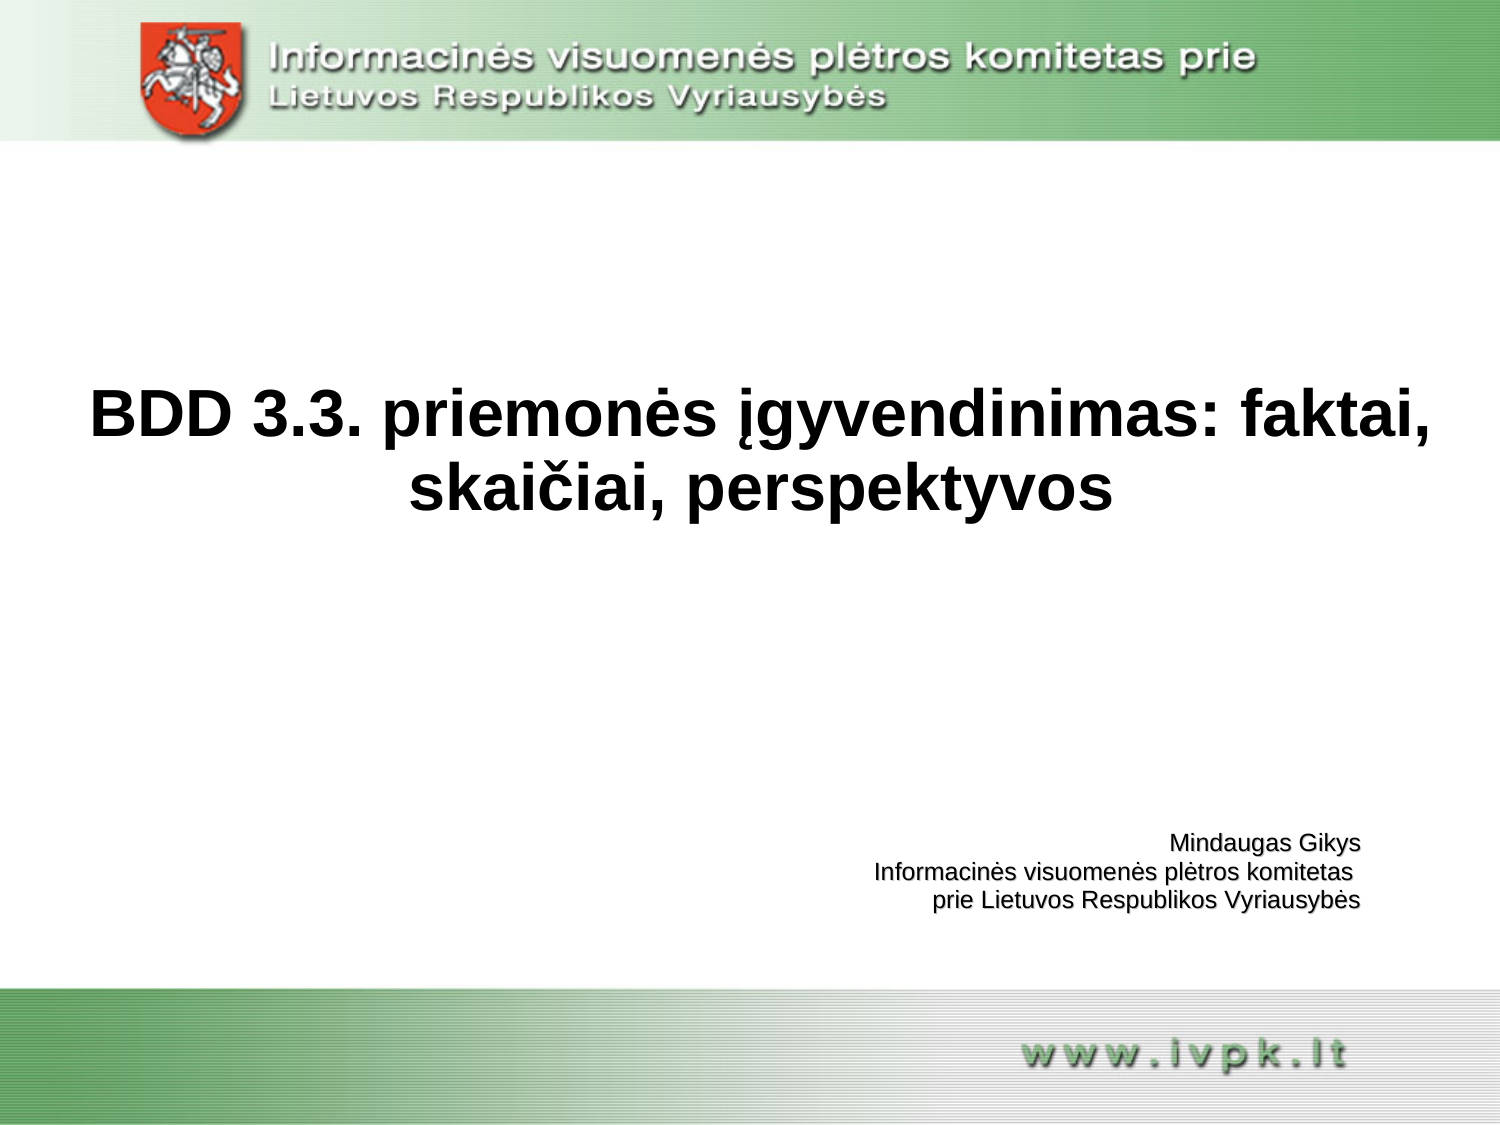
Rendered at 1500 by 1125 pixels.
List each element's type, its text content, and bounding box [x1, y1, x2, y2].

subtitle Mindaugas Gikys Informacinės visuomenės plėtros komitetas prie Lietuvos Respublikos Vyriausybės [277, 763, 1377, 985]
title BDD 3.3. priemonės įgyvendinimas: faktai, skaičiai, perspektyvos [64, 255, 1459, 646]
picture [0, 0, 1500, 1125]
